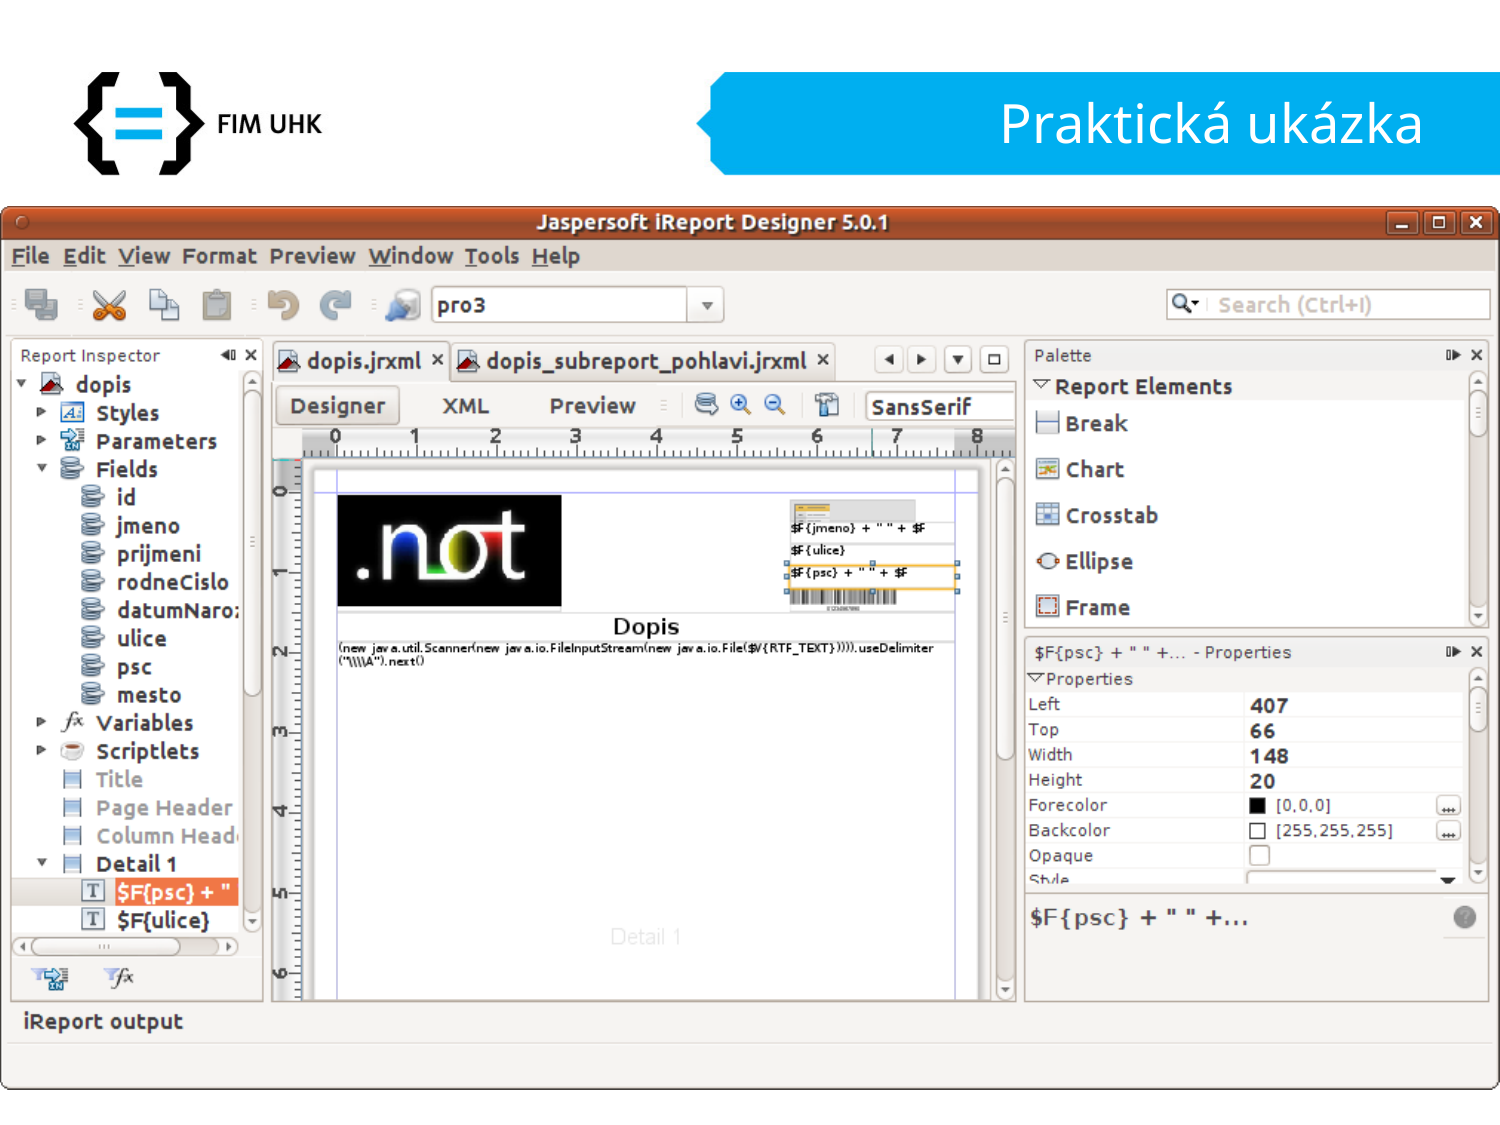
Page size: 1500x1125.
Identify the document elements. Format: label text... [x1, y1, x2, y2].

title Praktická ukázka [756, 74, 1425, 170]
picture [0, 0, 1500, 1125]
